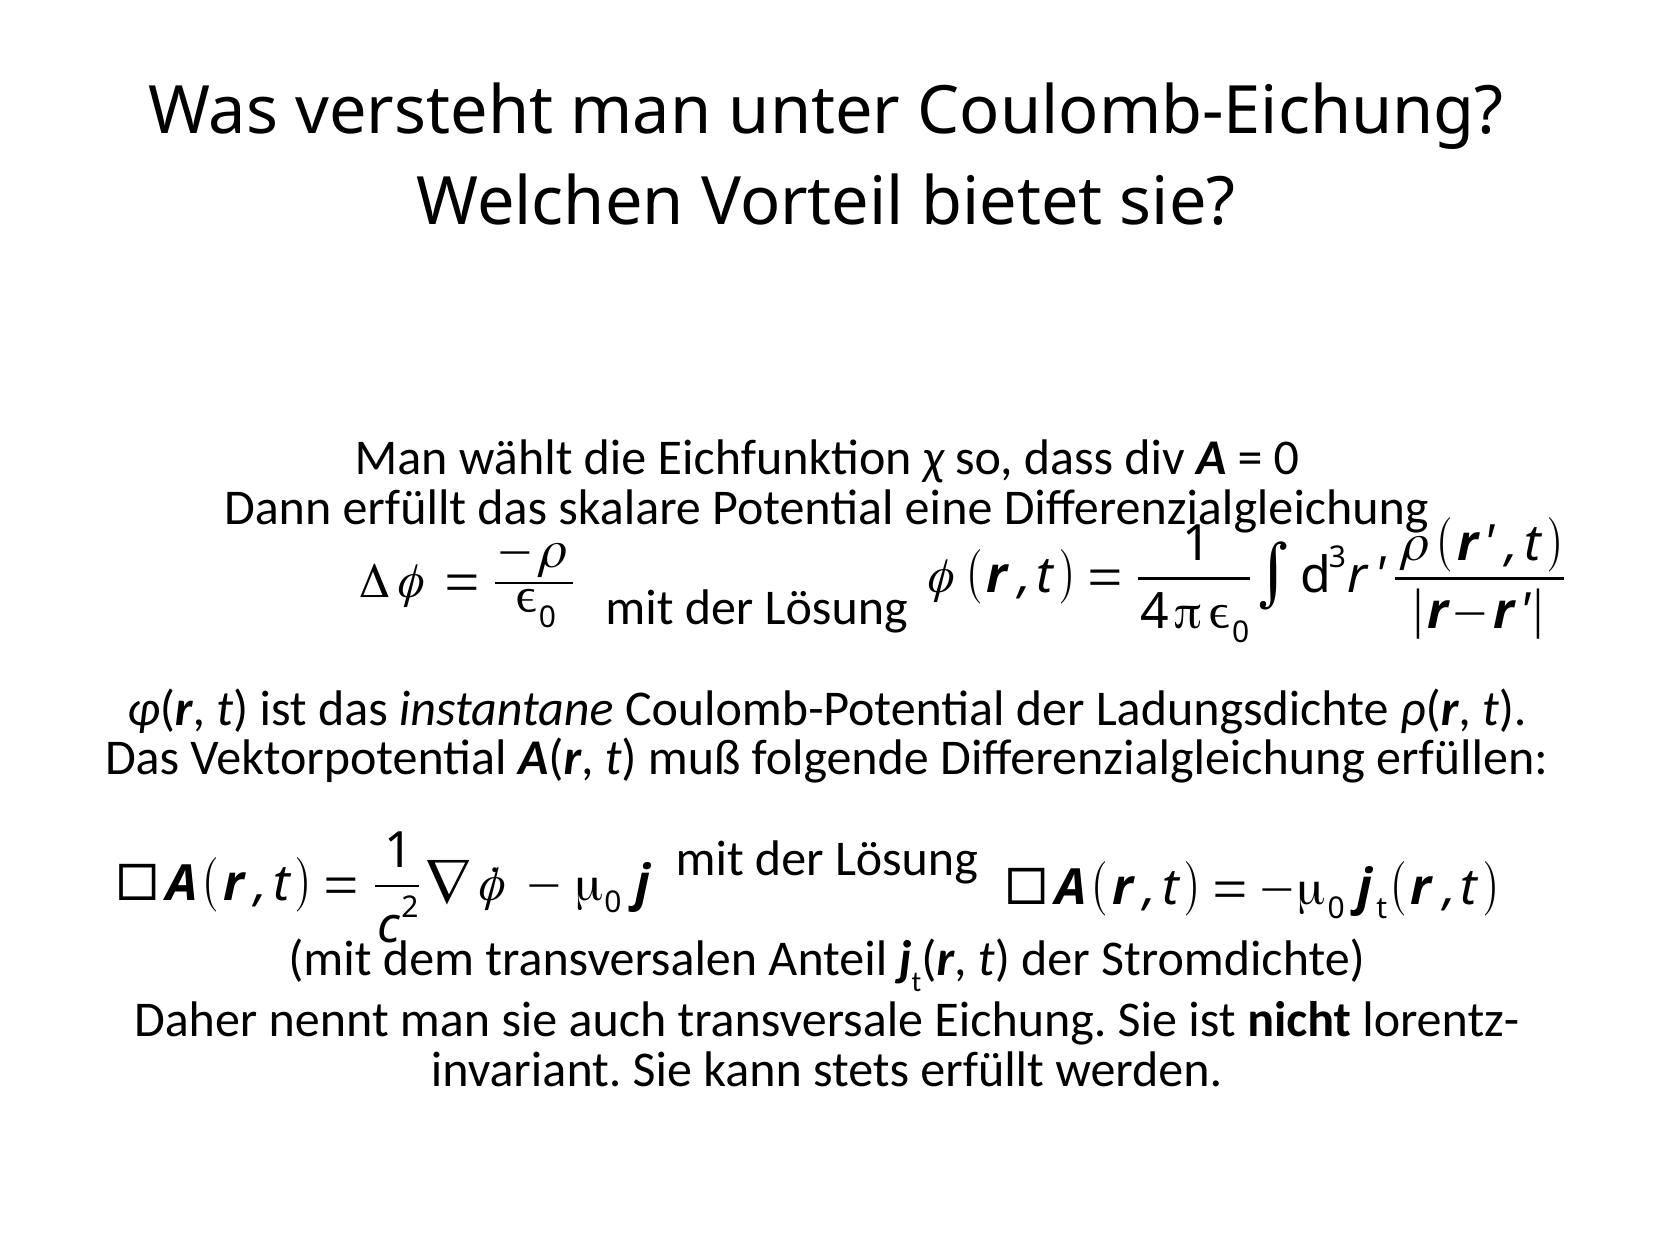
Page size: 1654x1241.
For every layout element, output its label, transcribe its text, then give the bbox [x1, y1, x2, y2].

chart [919, 513, 1573, 651]
chart [351, 541, 582, 635]
title Was versteht man unter Coulomb-Eichung? Welchen Vorteil bietet sie? [82, 49, 1571, 257]
subtitle Man wählt die Eichfunktion χ so, dass div A = 0 Dann erfüllt das skalare Potential eine Differenzialgleichung mit der Lösung φ(r, t) ist das instantane Coulomb-Potential der Ladungsdichte ρ(r, t). Das Vektorpotential A(r, t) muß folgende Differenzialgleichung erfüllen: mit der Lösung (mit dem transversalen Anteil jt(r, t) der Stromdichte) Daher nennt man sie auch transversale Eichung. Sie ist nicht lorentz-invariant. Sie kann stets erfüllt werden. [82, 366, 1571, 1170]
chart [998, 857, 1506, 927]
chart [109, 820, 659, 957]
